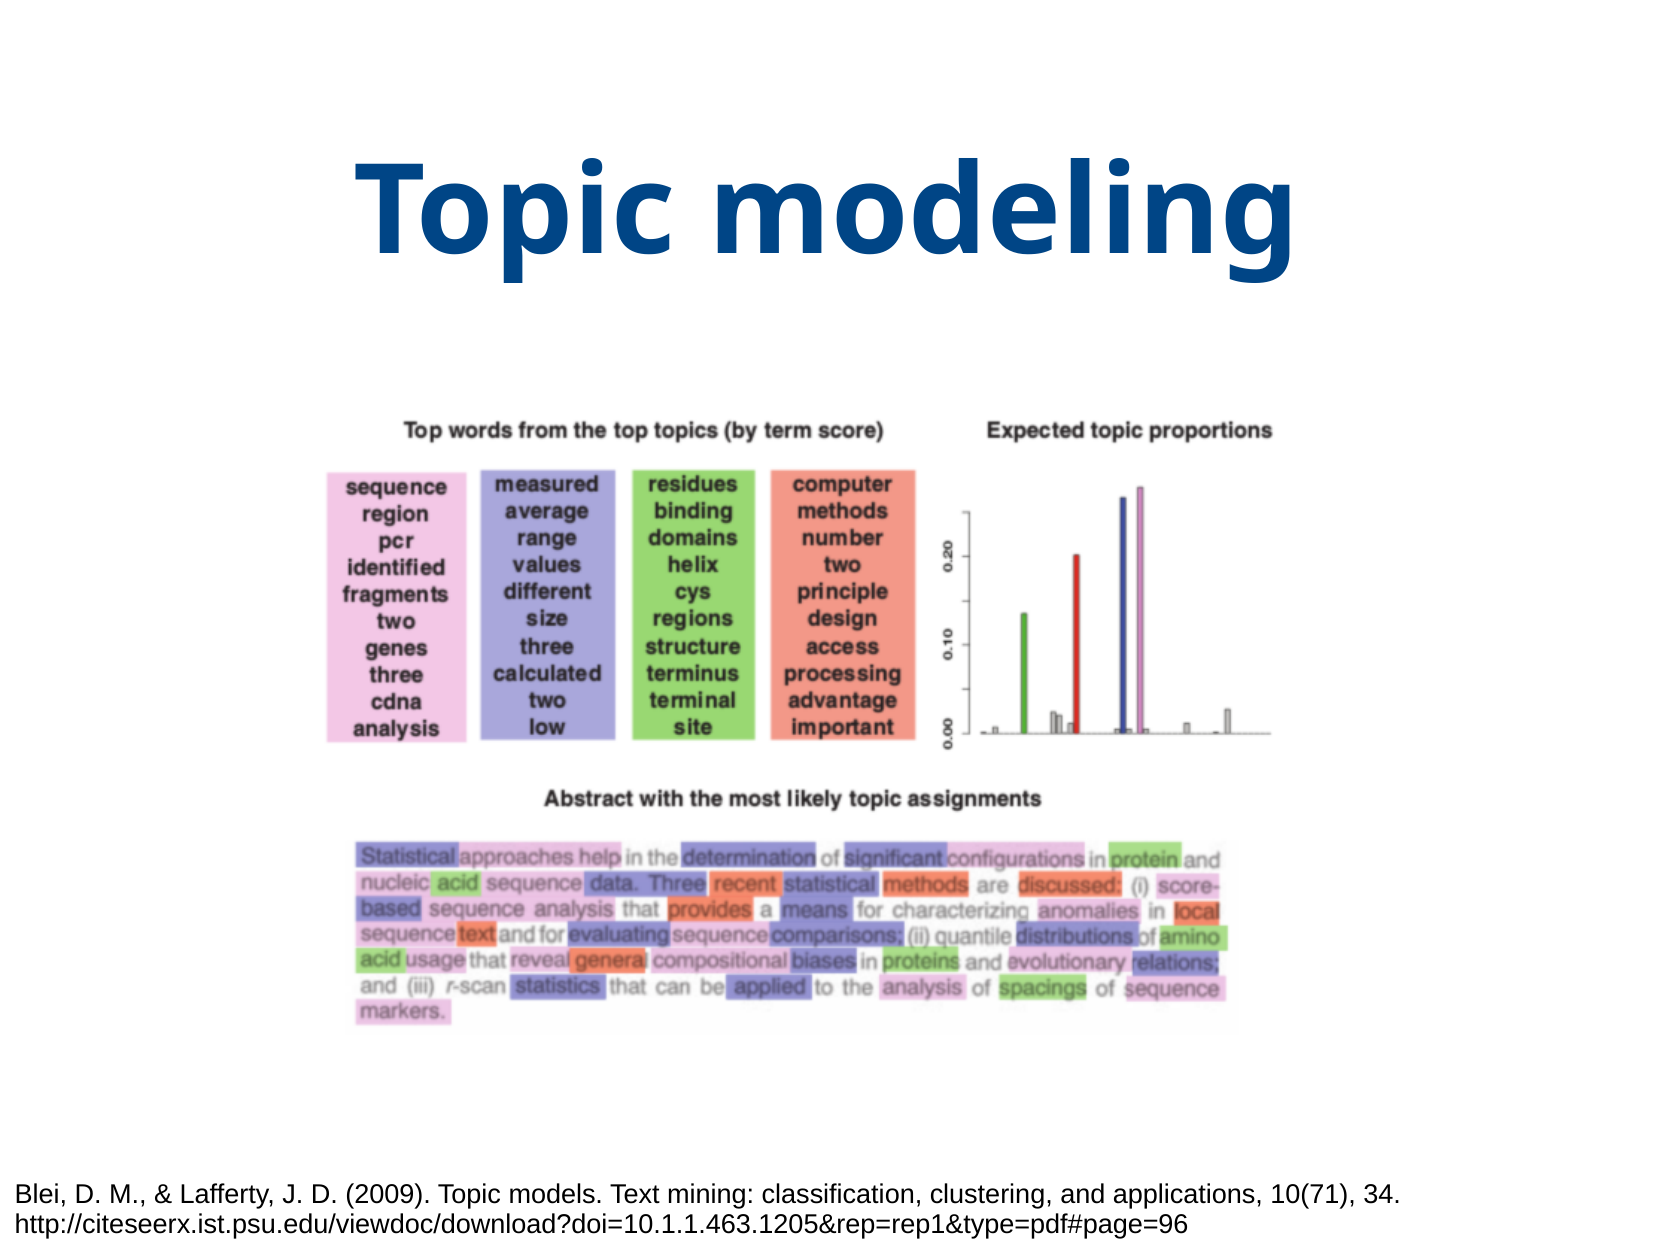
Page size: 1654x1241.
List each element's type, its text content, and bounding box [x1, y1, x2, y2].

text_box Blei, D. M., & Lafferty, J. D. (2009). Topic models. Text mining: classification, clustering, and applications, 10(71), 34. http://citeseerx.ist.psu.edu/viewdoc/download?doi=10.1.1.463.1205&rep=rep1&type=pdf#page=96 [0, 1171, 1614, 1241]
title Topic modeling [82, 49, 1571, 360]
picture [273, 389, 1337, 1075]
